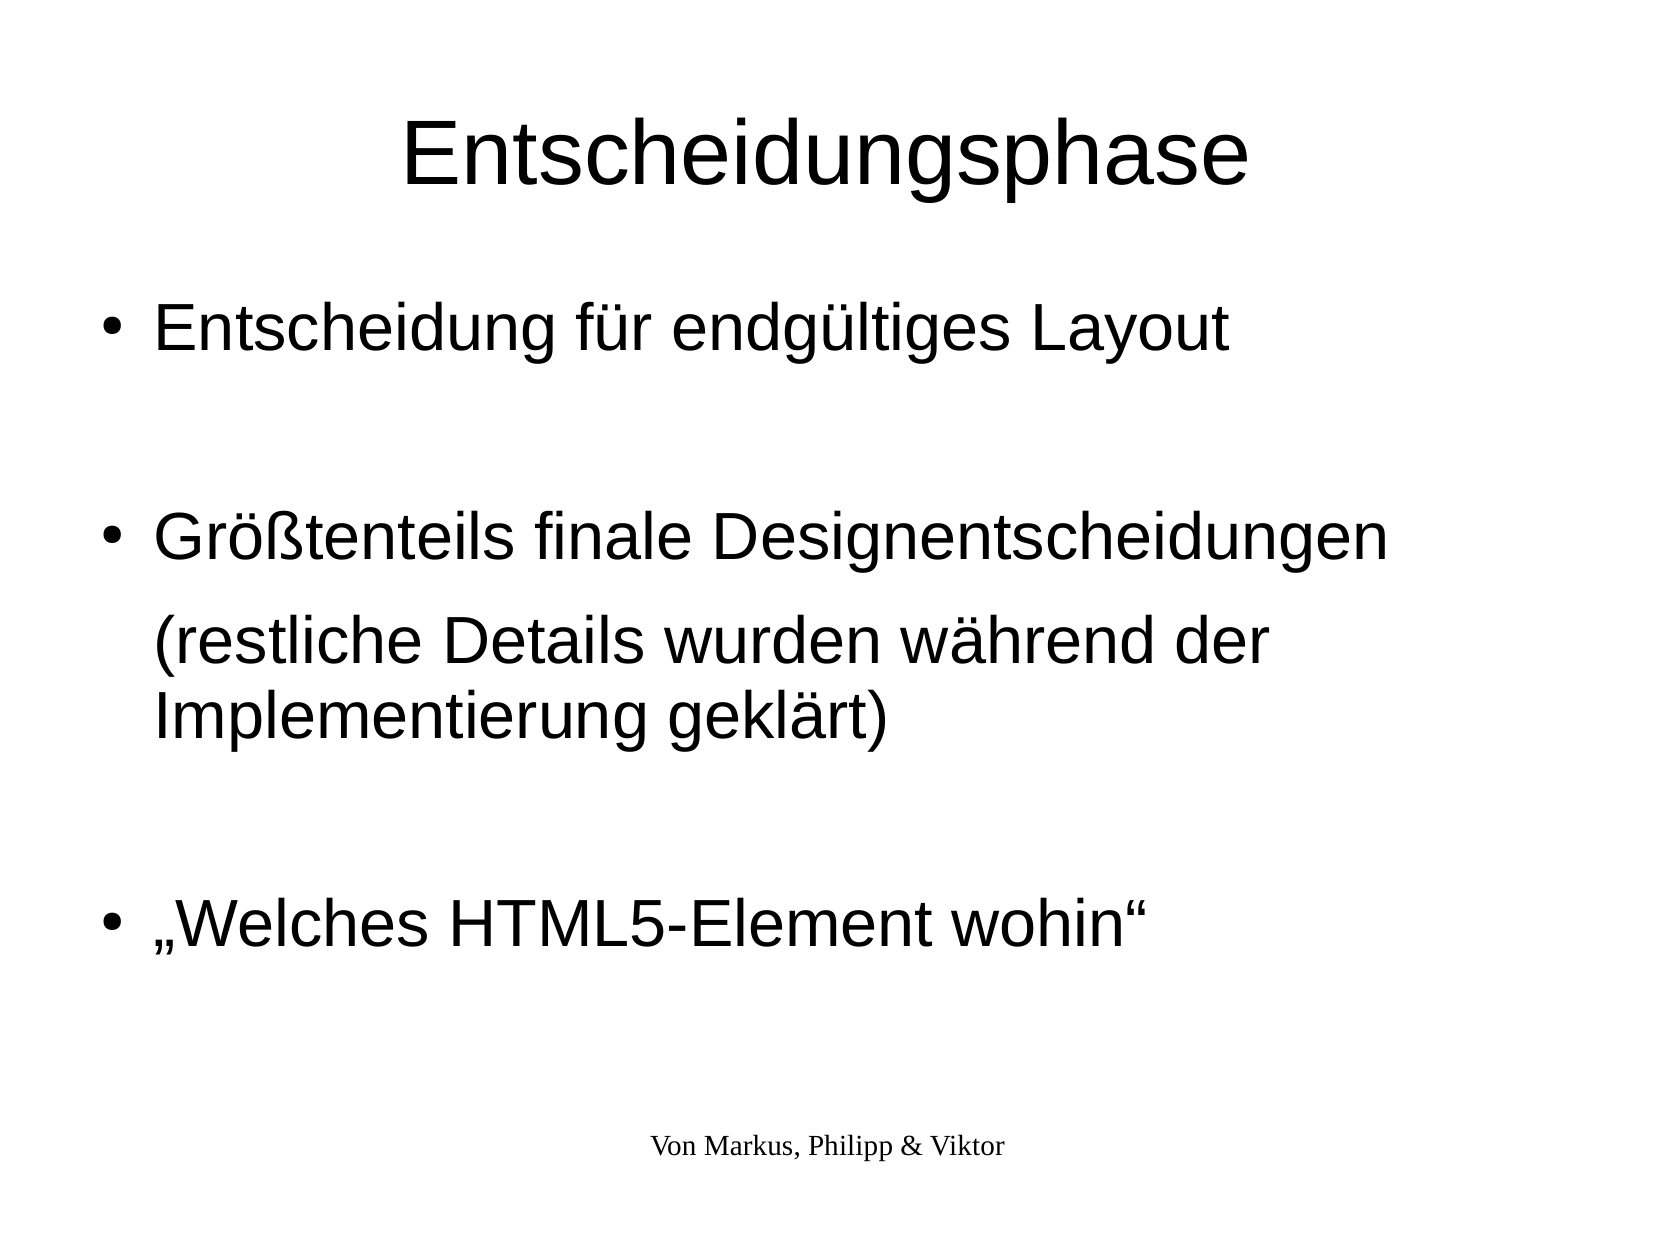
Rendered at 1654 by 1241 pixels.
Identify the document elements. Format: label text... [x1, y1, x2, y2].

title Entscheidungsphase [82, 49, 1571, 257]
list Entscheidung für endgültiges Layout Größtenteils finale Designentscheidungen (restliche Details wurden während der Implementierung geklärt) „Welches HTML5-Element wohin“ [82, 290, 1571, 1109]
